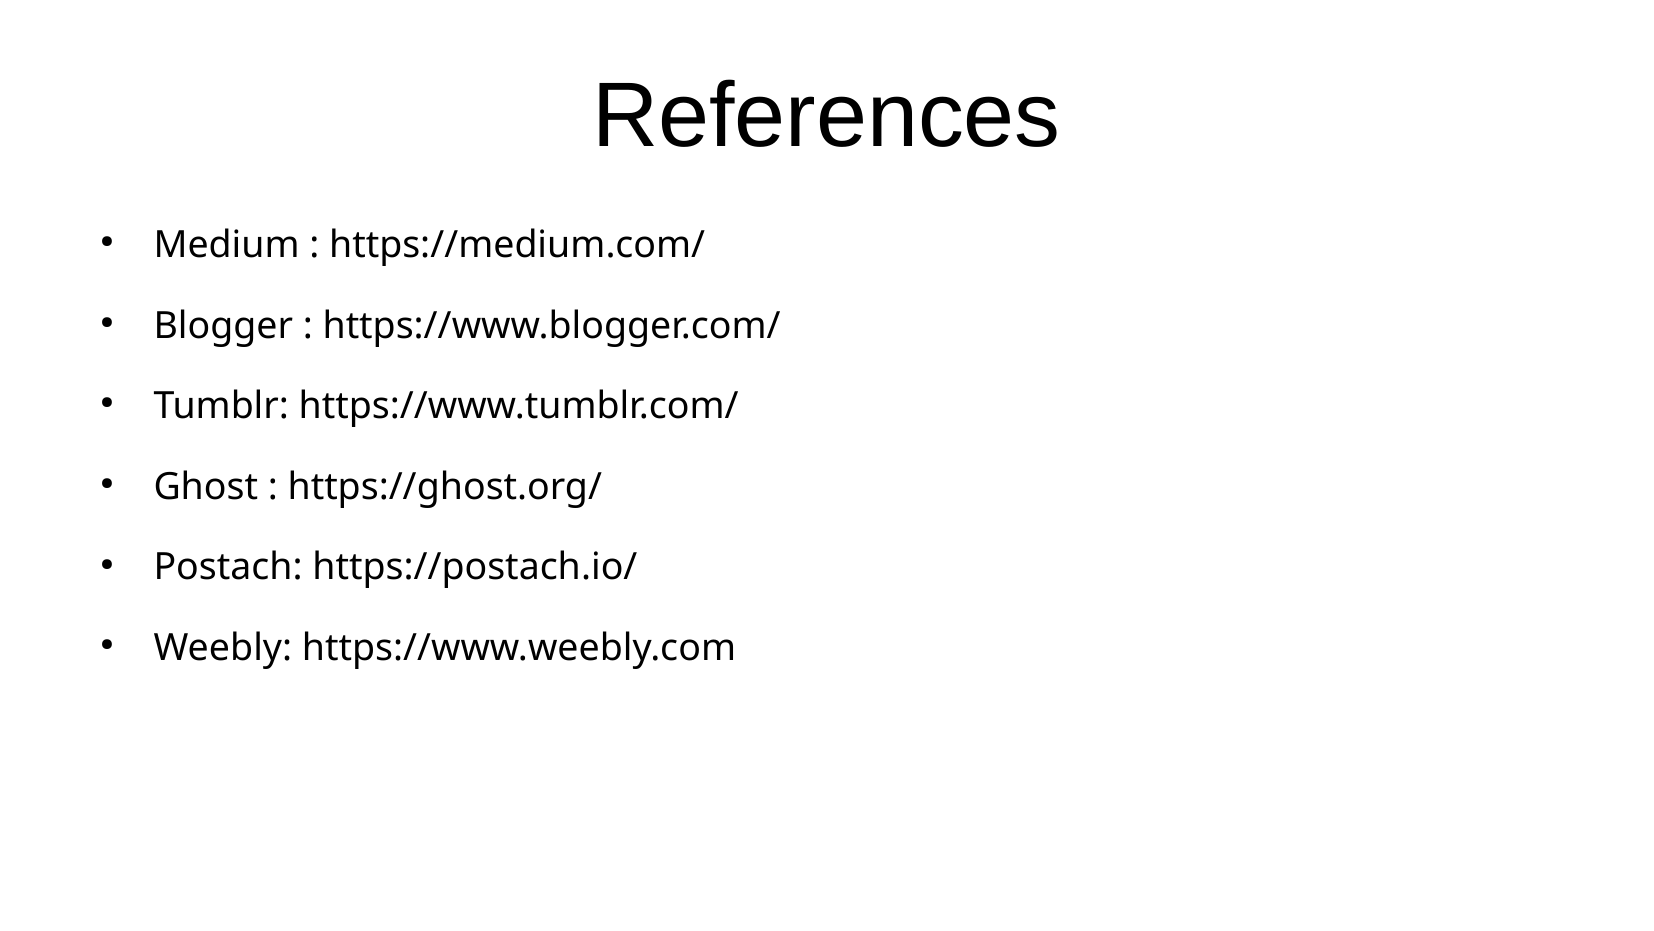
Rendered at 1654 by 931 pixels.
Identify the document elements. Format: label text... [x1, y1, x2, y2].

title References [82, 37, 1571, 193]
list Medium : https://medium.com/ Blogger : https://www.blogger.com/ Tumblr: https://www.tumblr.com/ Ghost : https://ghost.org/ Postach: https://postach.io/ Weebly: https://www.weebly.com [82, 217, 1571, 758]
